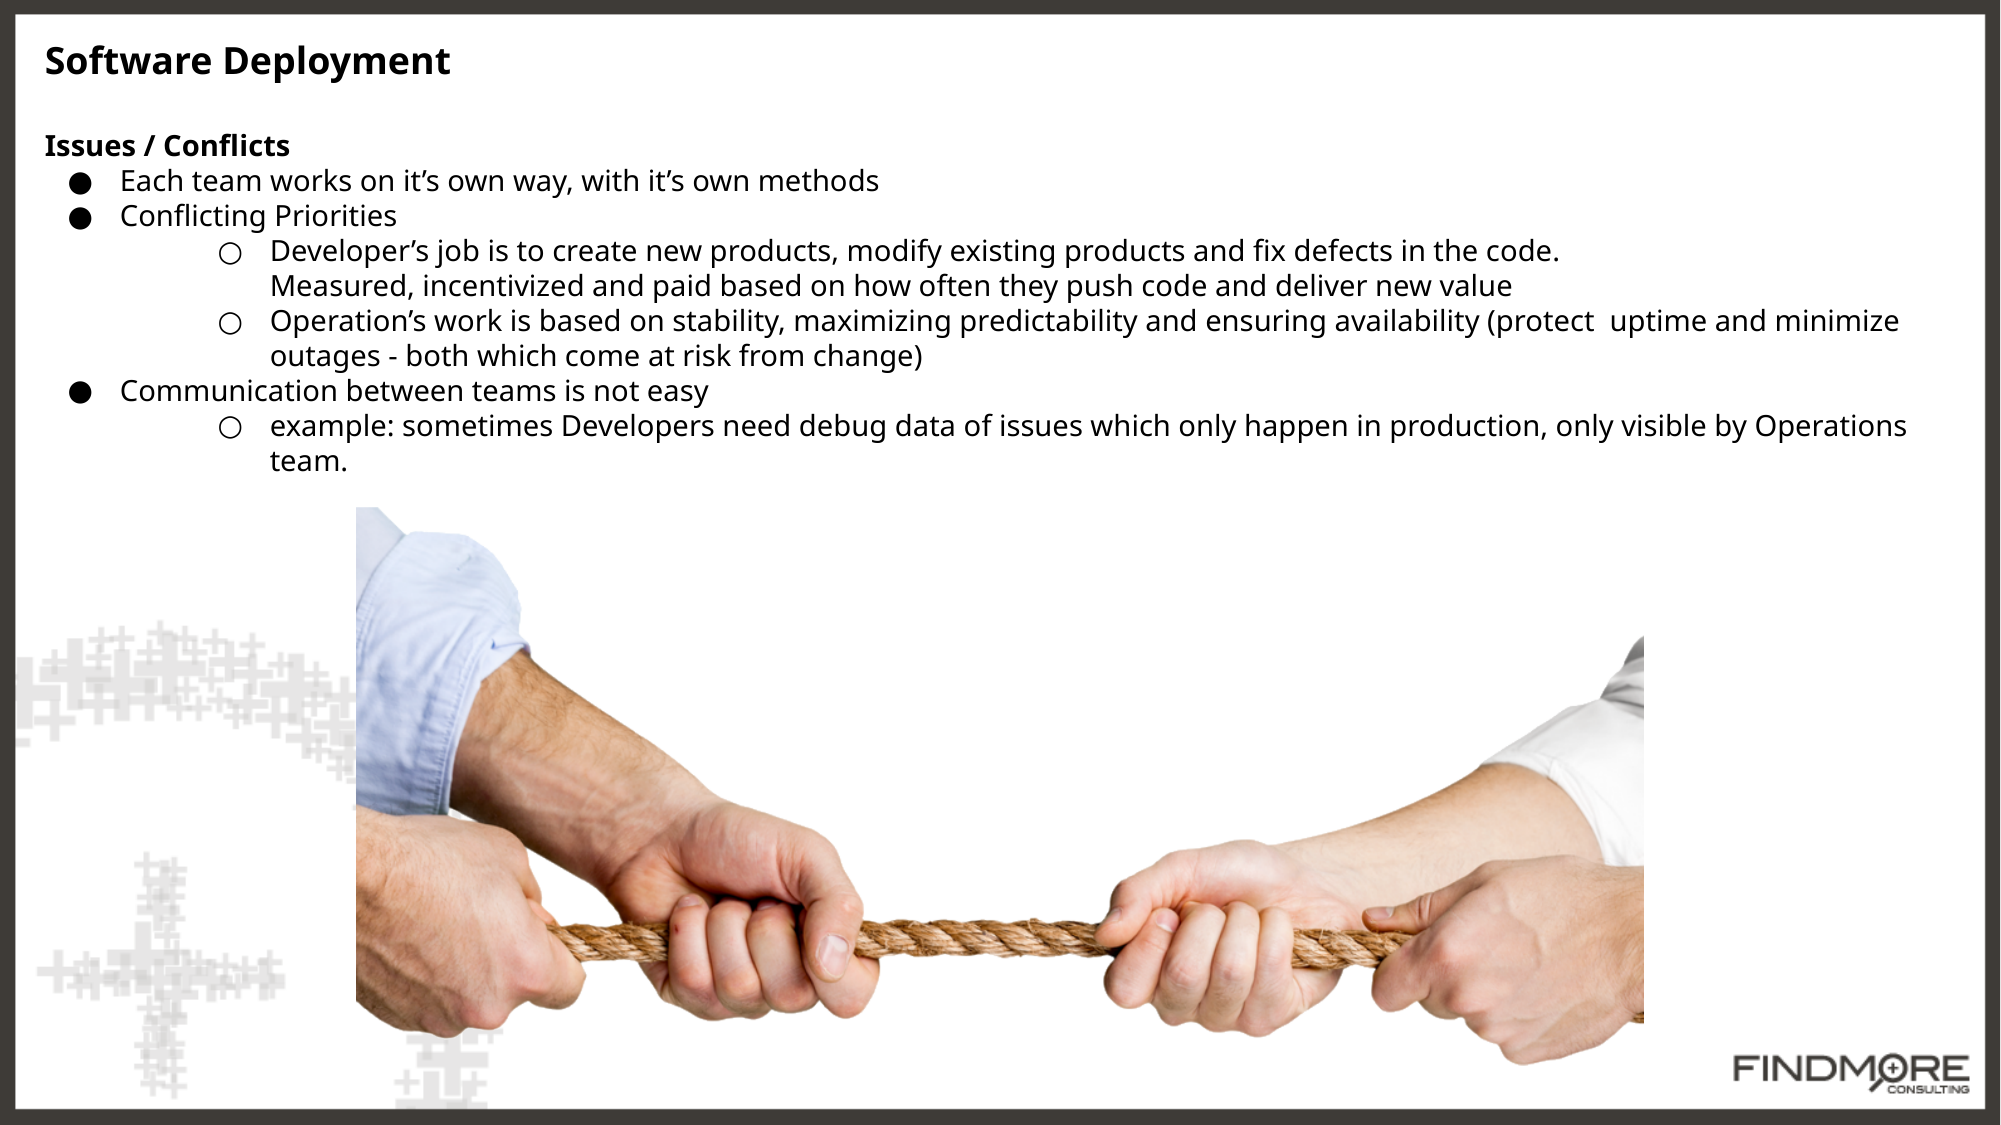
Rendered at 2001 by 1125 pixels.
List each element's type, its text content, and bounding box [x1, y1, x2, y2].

text_box Software Deployment Issues / Conflicts Each team works on it’s own way, with it’s own methods Conflicting Priorities Developer’s job is to create new products, modify existing products and fix defects in the code. Measured, incentivized and paid based on how often they push code and deliver new value Operation’s work is based on stability, maximizing predictability and ensuring availability (protect uptime and minimize outages - both which come at risk from change) Communication between teams is not easy example: sometimes Developers need debug data of issues which only happen in production, only visible by Operations team. [29, 29, 1965, 1054]
picture [0, 0, 2001, 1125]
